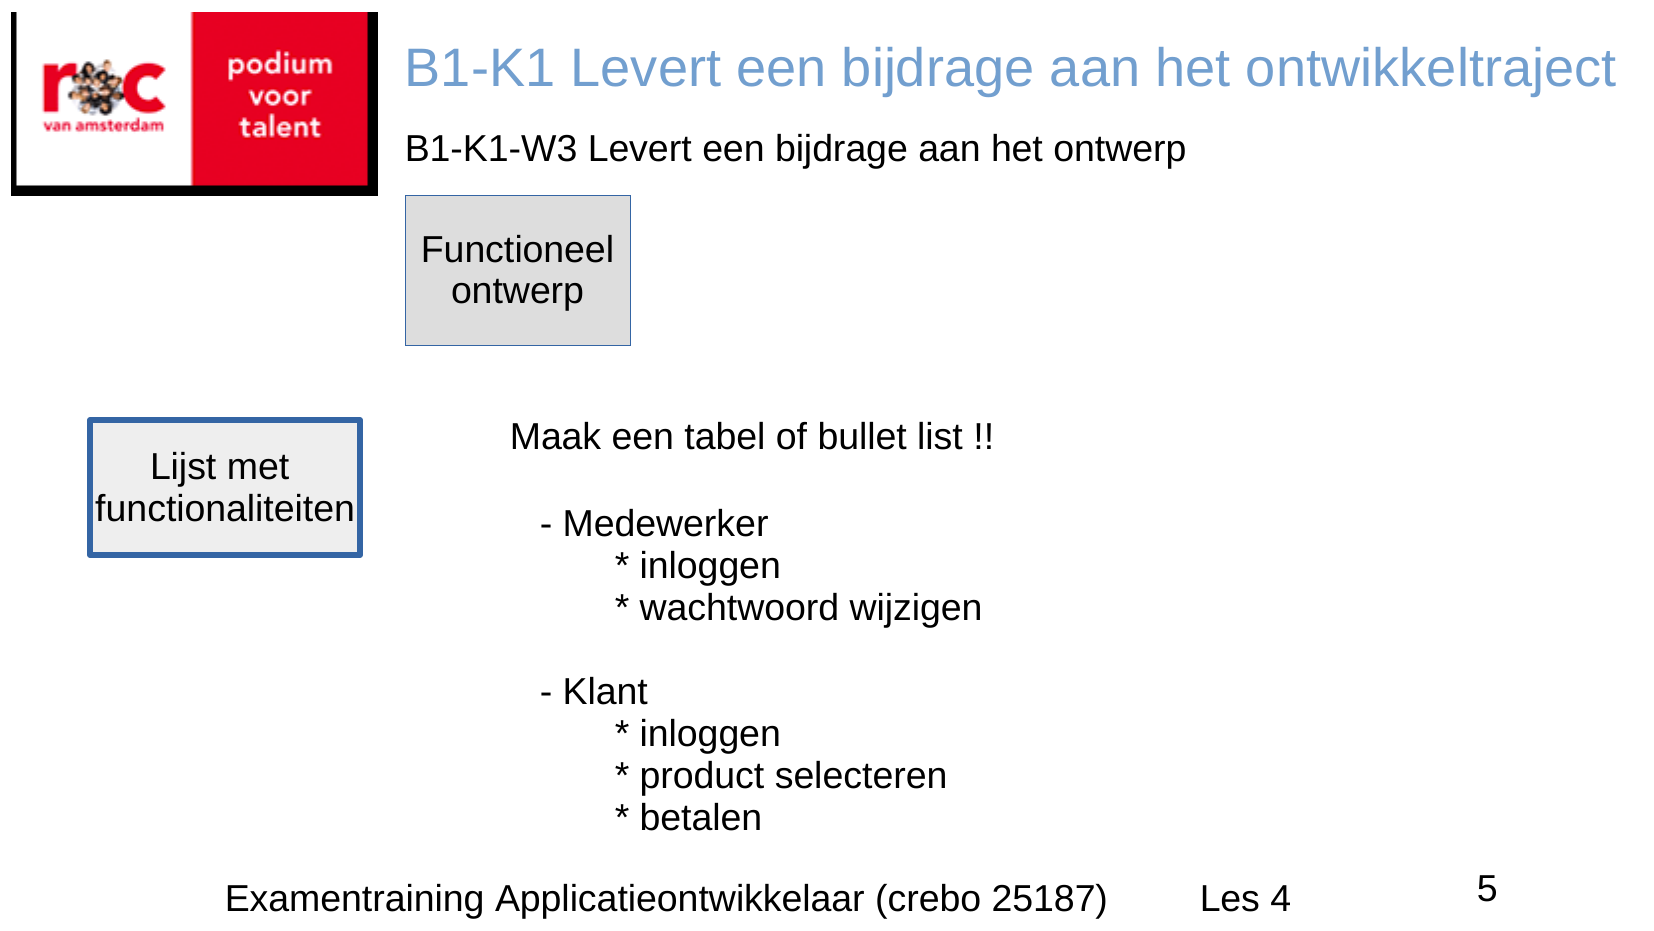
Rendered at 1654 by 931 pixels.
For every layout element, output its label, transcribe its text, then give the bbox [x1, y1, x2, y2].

text_box B1-K1 Levert een bijdrage aan het ontwikkeltraject [390, 30, 1654, 166]
text_box Les 4 [1185, 870, 1336, 927]
text_box Maak een tabel of bullet list !! [495, 408, 1261, 466]
text_box Functioneel ontwerp [405, 195, 631, 346]
text_box B1-K1-W3 Levert een bijdrage aan het ontwerp [390, 120, 1486, 219]
text_box Examentraining Applicatieontwikkelaar (crebo 25187) [210, 870, 1141, 927]
text_box Lijst met functionaliteiten [90, 420, 361, 556]
text_box <number> [1462, 860, 1654, 931]
text_box - Medewerker * inloggen * wachtwoord wijzigen - Klant * inloggen * product selecteren * betalen [525, 495, 1246, 846]
picture [11, 12, 378, 196]
